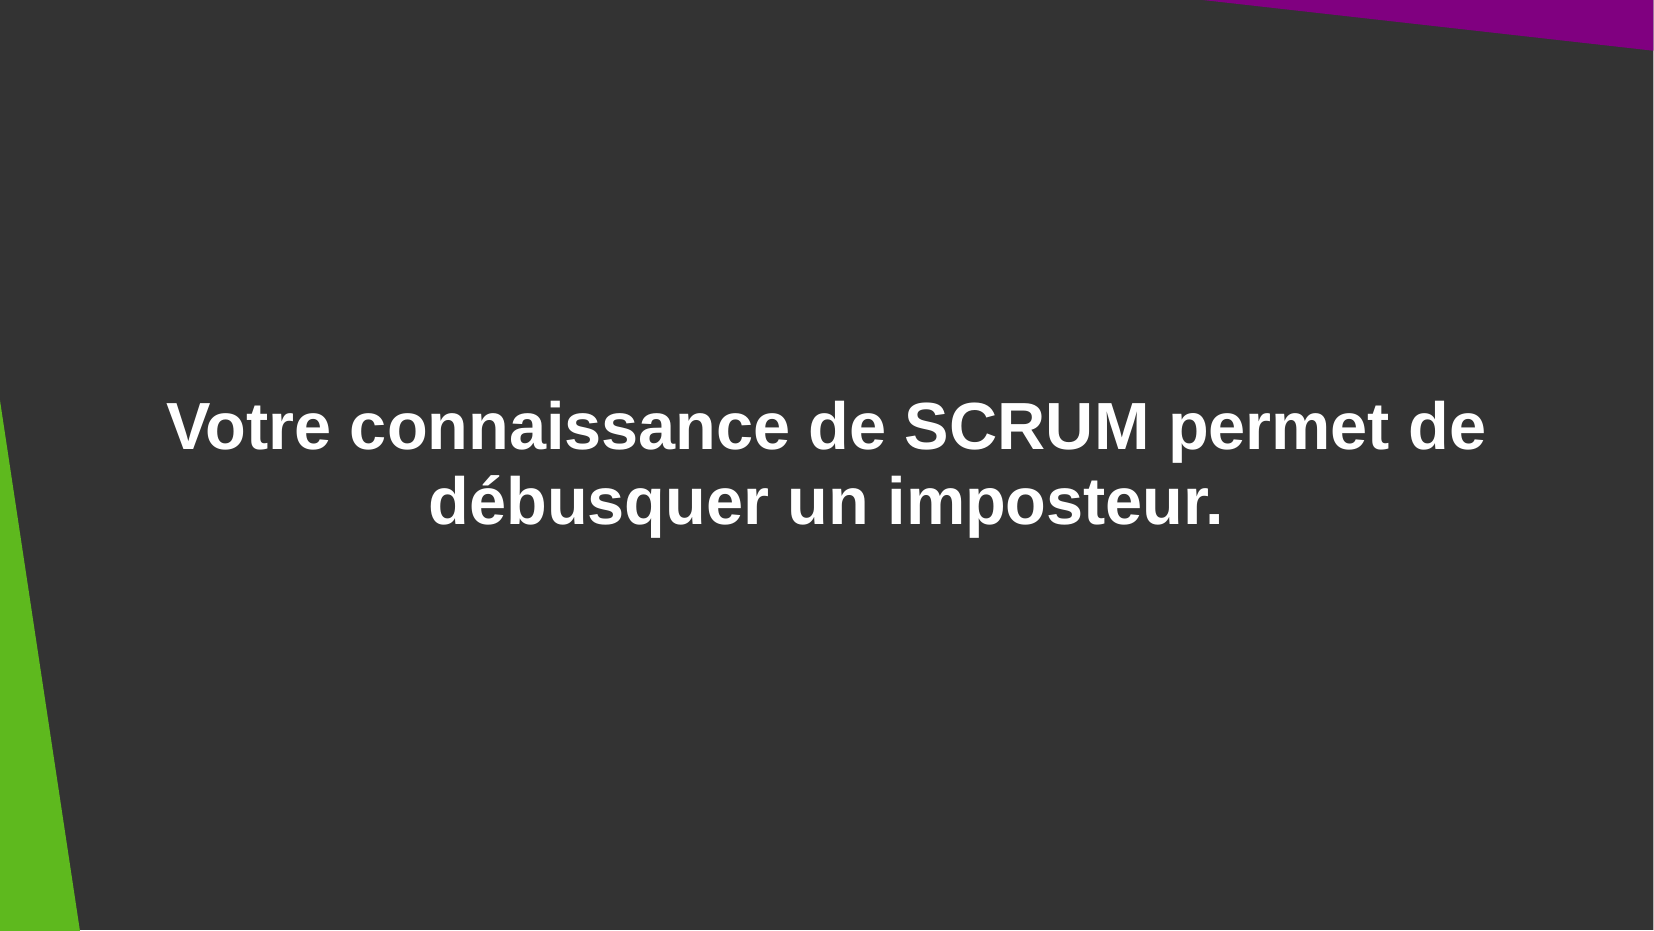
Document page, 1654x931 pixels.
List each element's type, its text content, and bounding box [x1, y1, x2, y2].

text_box [1202, 0, 1654, 51]
text_box [0, 400, 80, 931]
title Votre connaissance de SCRUM permet de débusquer un imposteur. [31, 388, 1622, 542]
